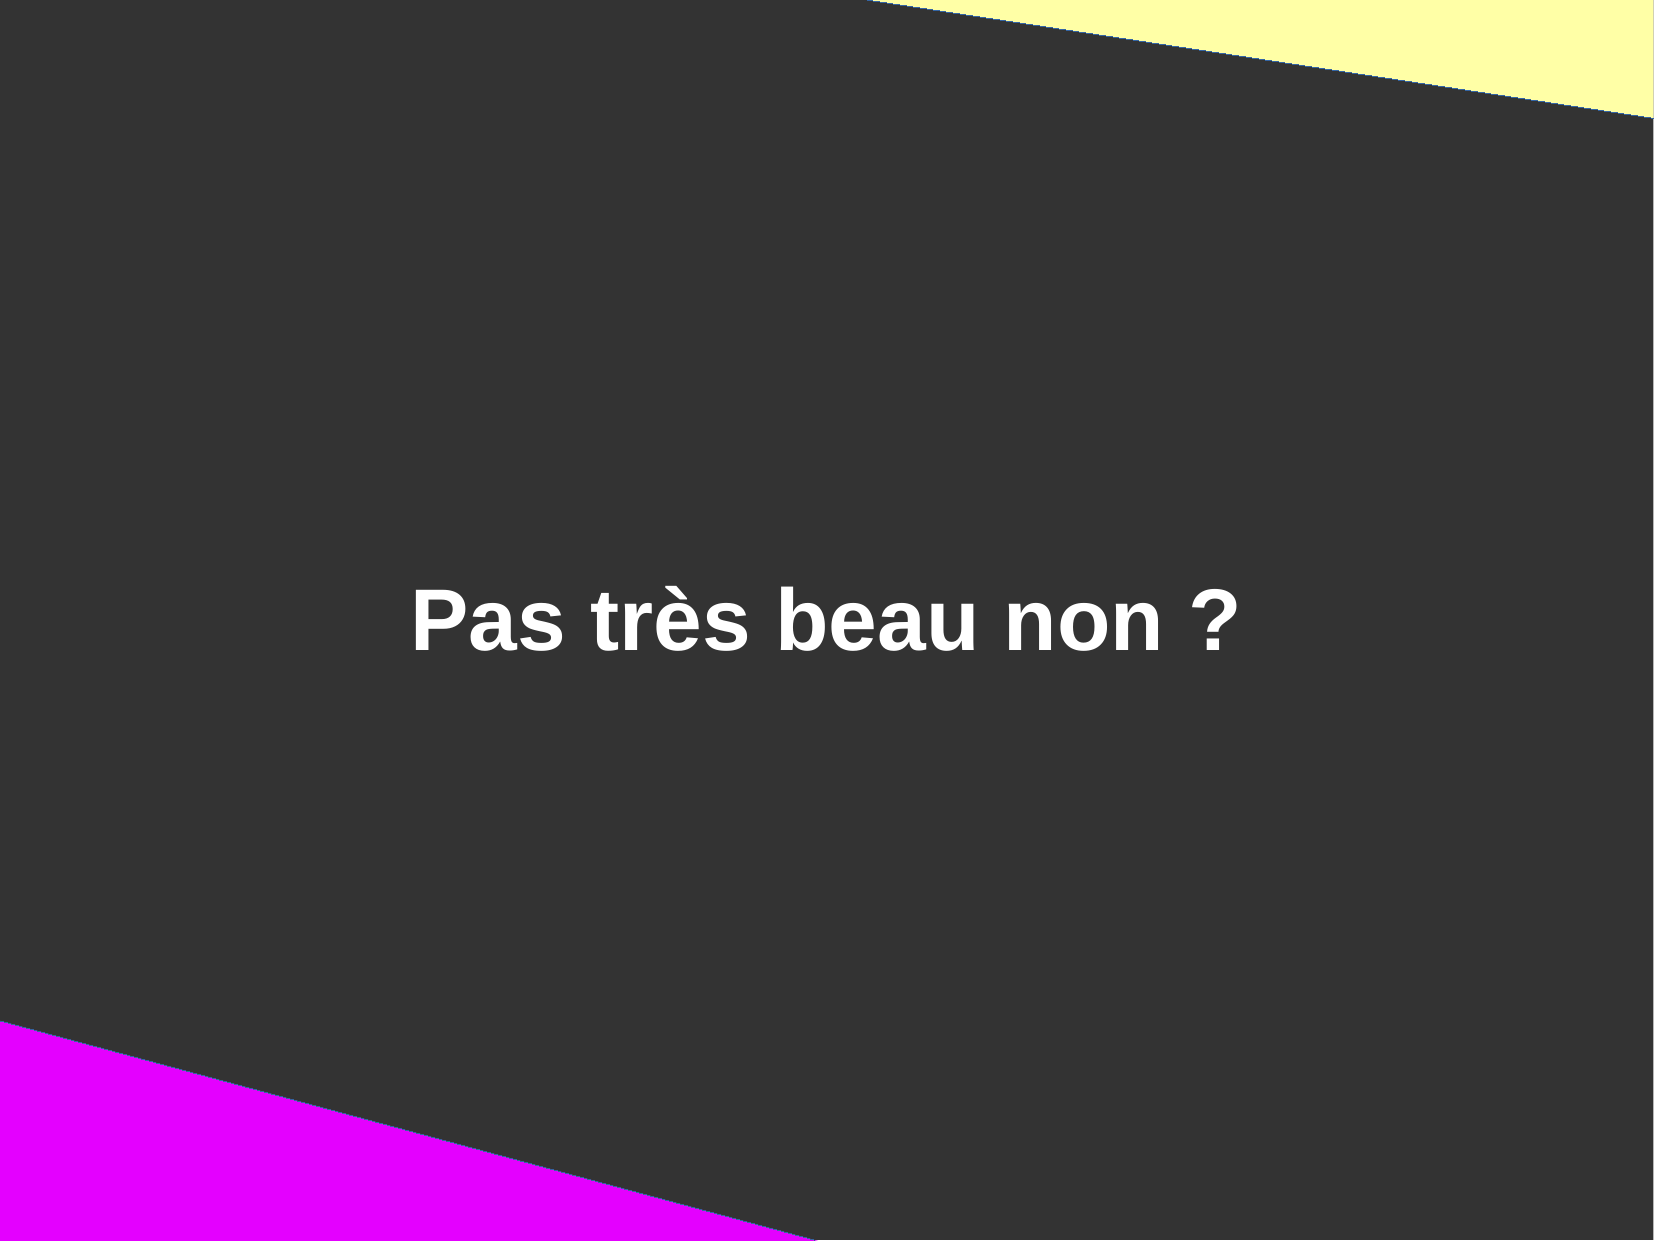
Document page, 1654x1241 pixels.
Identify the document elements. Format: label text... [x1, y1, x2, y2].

title Pas très beau non ? [31, 571, 1622, 669]
text_box [0, 1020, 819, 1241]
text_box [867, 0, 1654, 119]
